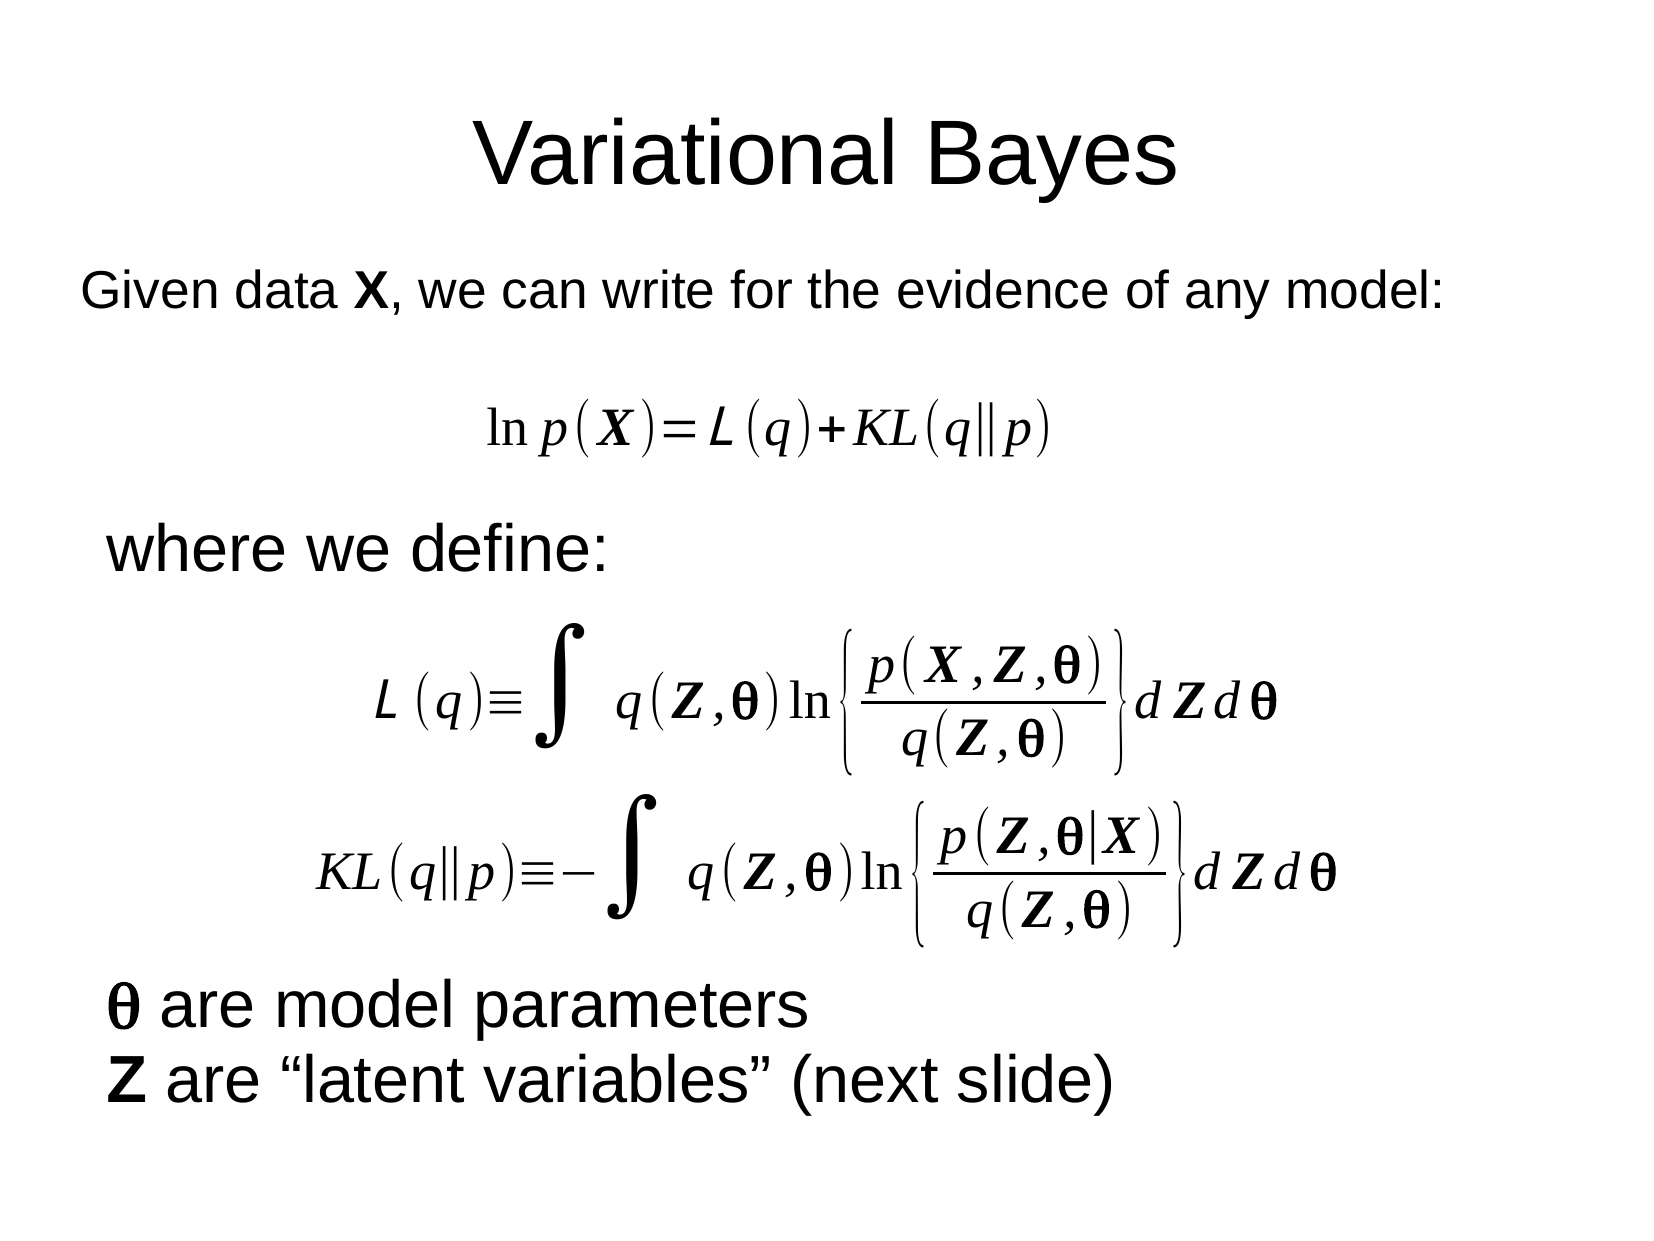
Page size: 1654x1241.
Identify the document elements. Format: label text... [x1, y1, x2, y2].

title q are model parameters Z are “latent variables” (next slide) [106, 938, 1595, 1146]
list Given data X, we can write for the evidence of any model: [23, 259, 1512, 373]
chart [367, 653, 1287, 779]
title Variational Bayes [82, 49, 1571, 257]
title where we define: [106, 445, 1595, 653]
chart [478, 392, 1059, 445]
chart [307, 788, 1346, 938]
